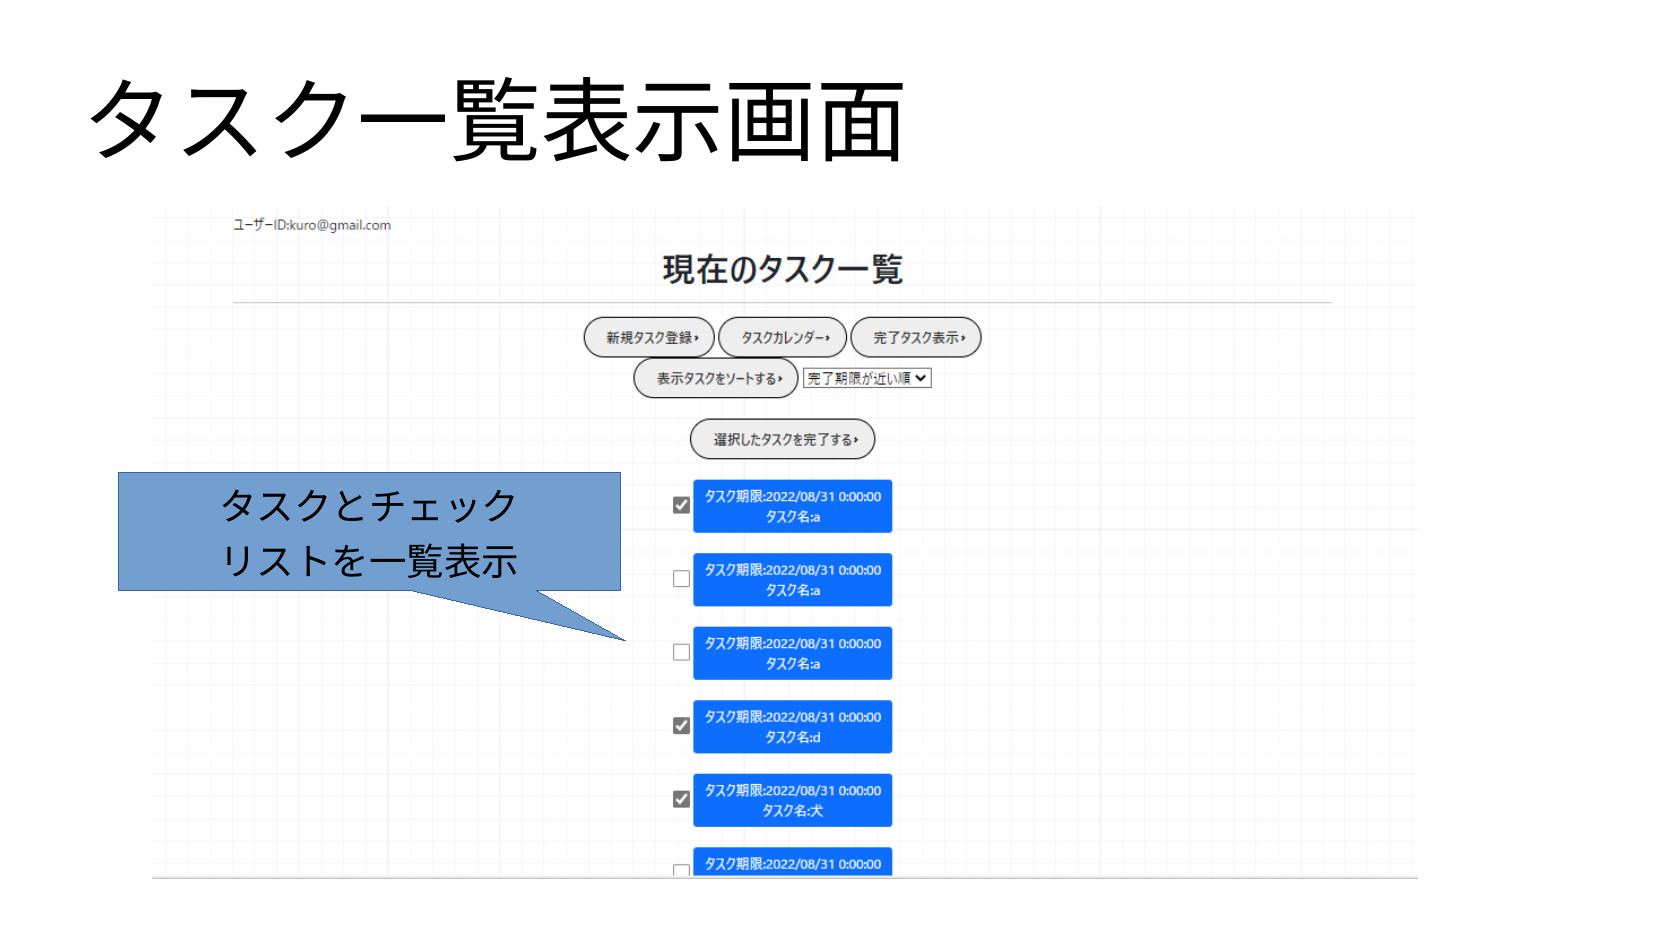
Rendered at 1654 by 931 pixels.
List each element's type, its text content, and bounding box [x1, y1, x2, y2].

text_box タスクとチェック リストを一覧表示 [118, 472, 626, 641]
title タスク一覧表示画面 [82, 37, 1571, 193]
picture [152, 206, 1418, 879]
